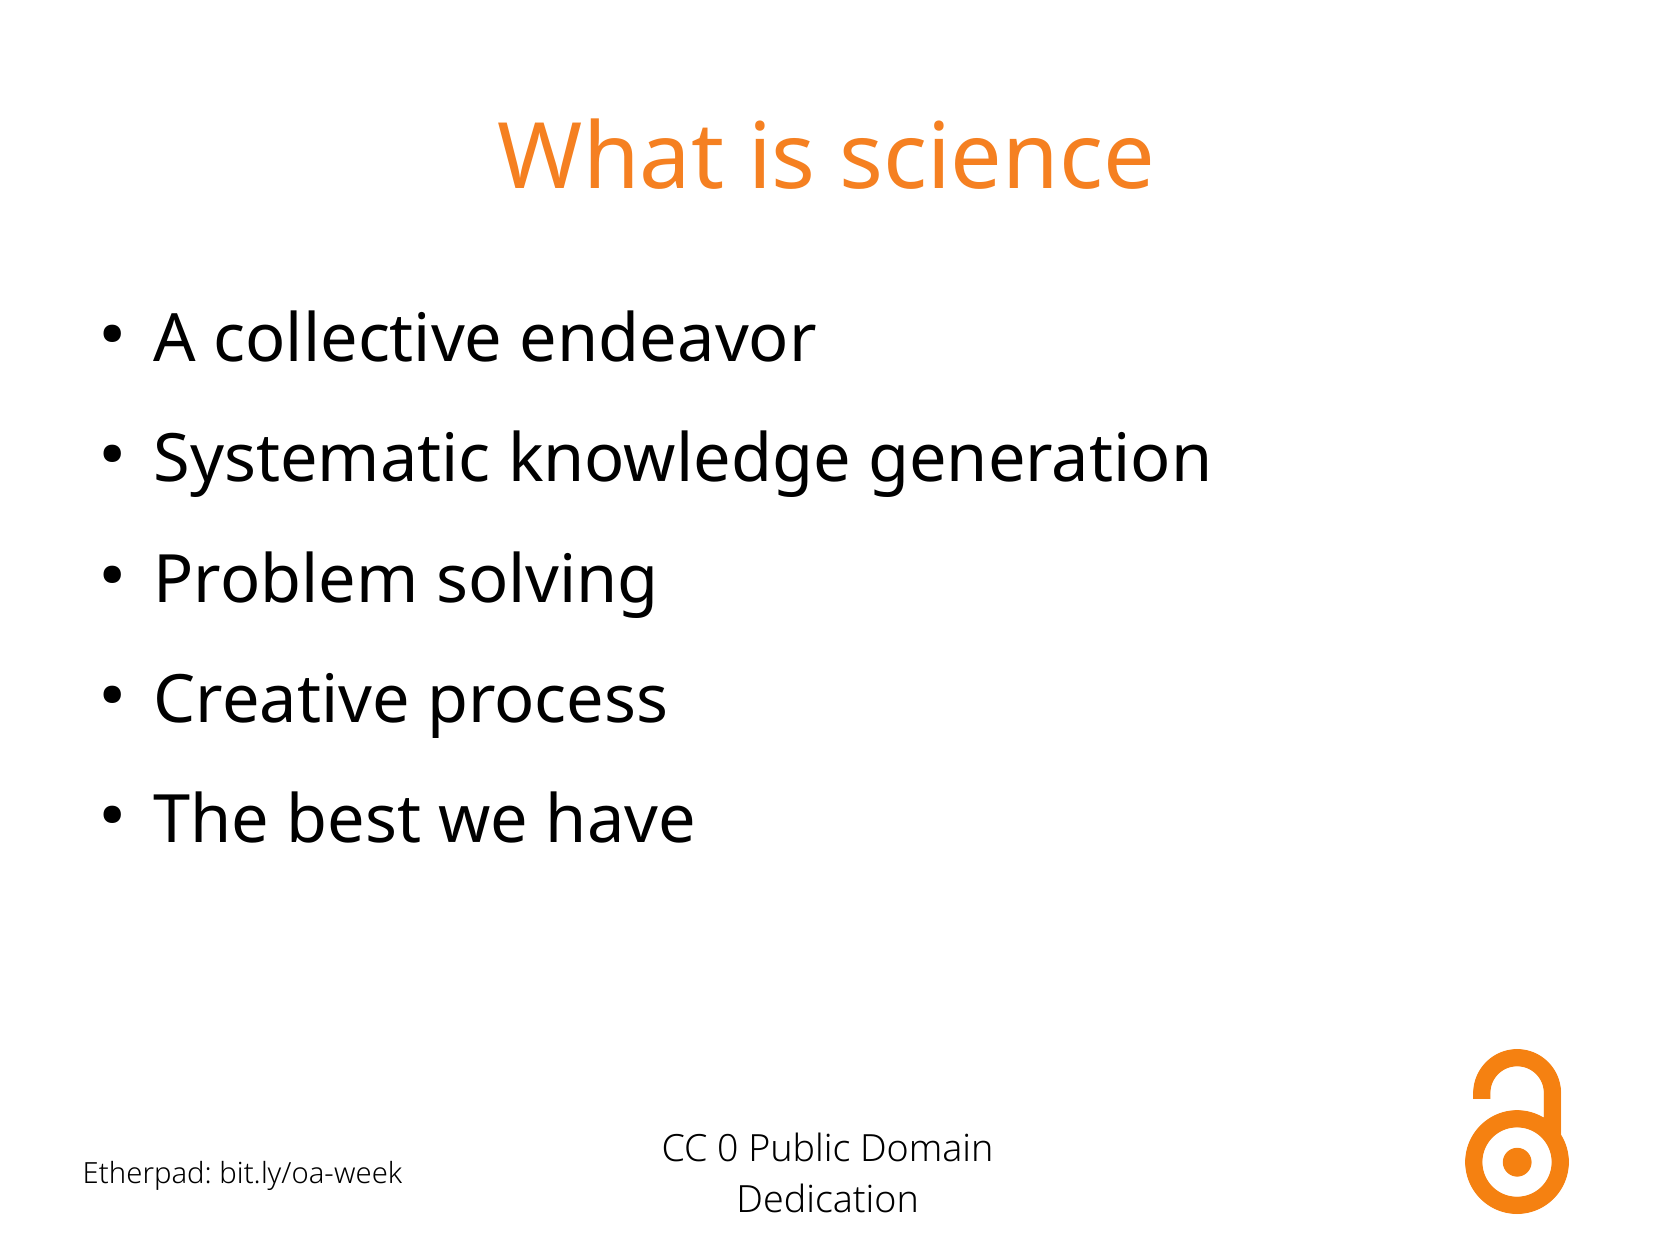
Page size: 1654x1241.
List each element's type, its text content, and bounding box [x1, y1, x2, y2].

picture [1463, 1047, 1571, 1216]
title What is science [82, 49, 1571, 257]
list A collective endeavor Systematic knowledge generation Problem solving Creative process The best we have [82, 290, 1571, 1010]
